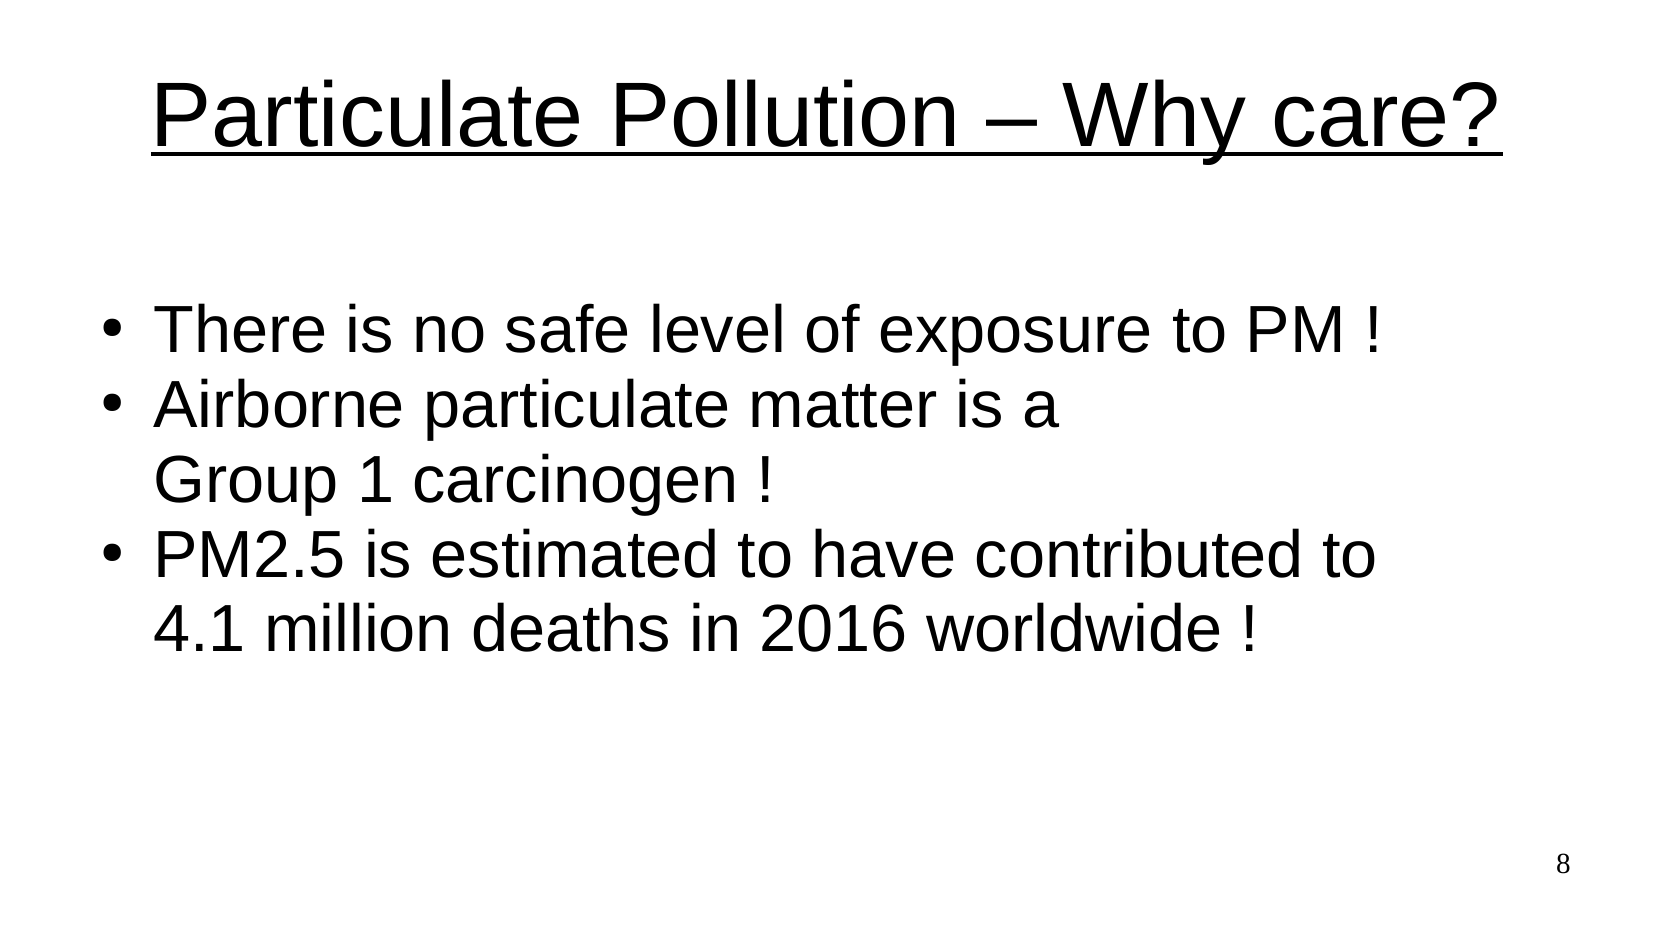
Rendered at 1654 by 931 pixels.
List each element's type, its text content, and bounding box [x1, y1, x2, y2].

title Particulate Pollution – Why care? [82, 37, 1571, 193]
list There is no safe level of exposure to PM ! Airborne particulate matter is a Group 1 carcinogen ! PM2.5 is estimated to have contributed to 4.1 million deaths in 2016 worldwide ! [82, 217, 1571, 758]
